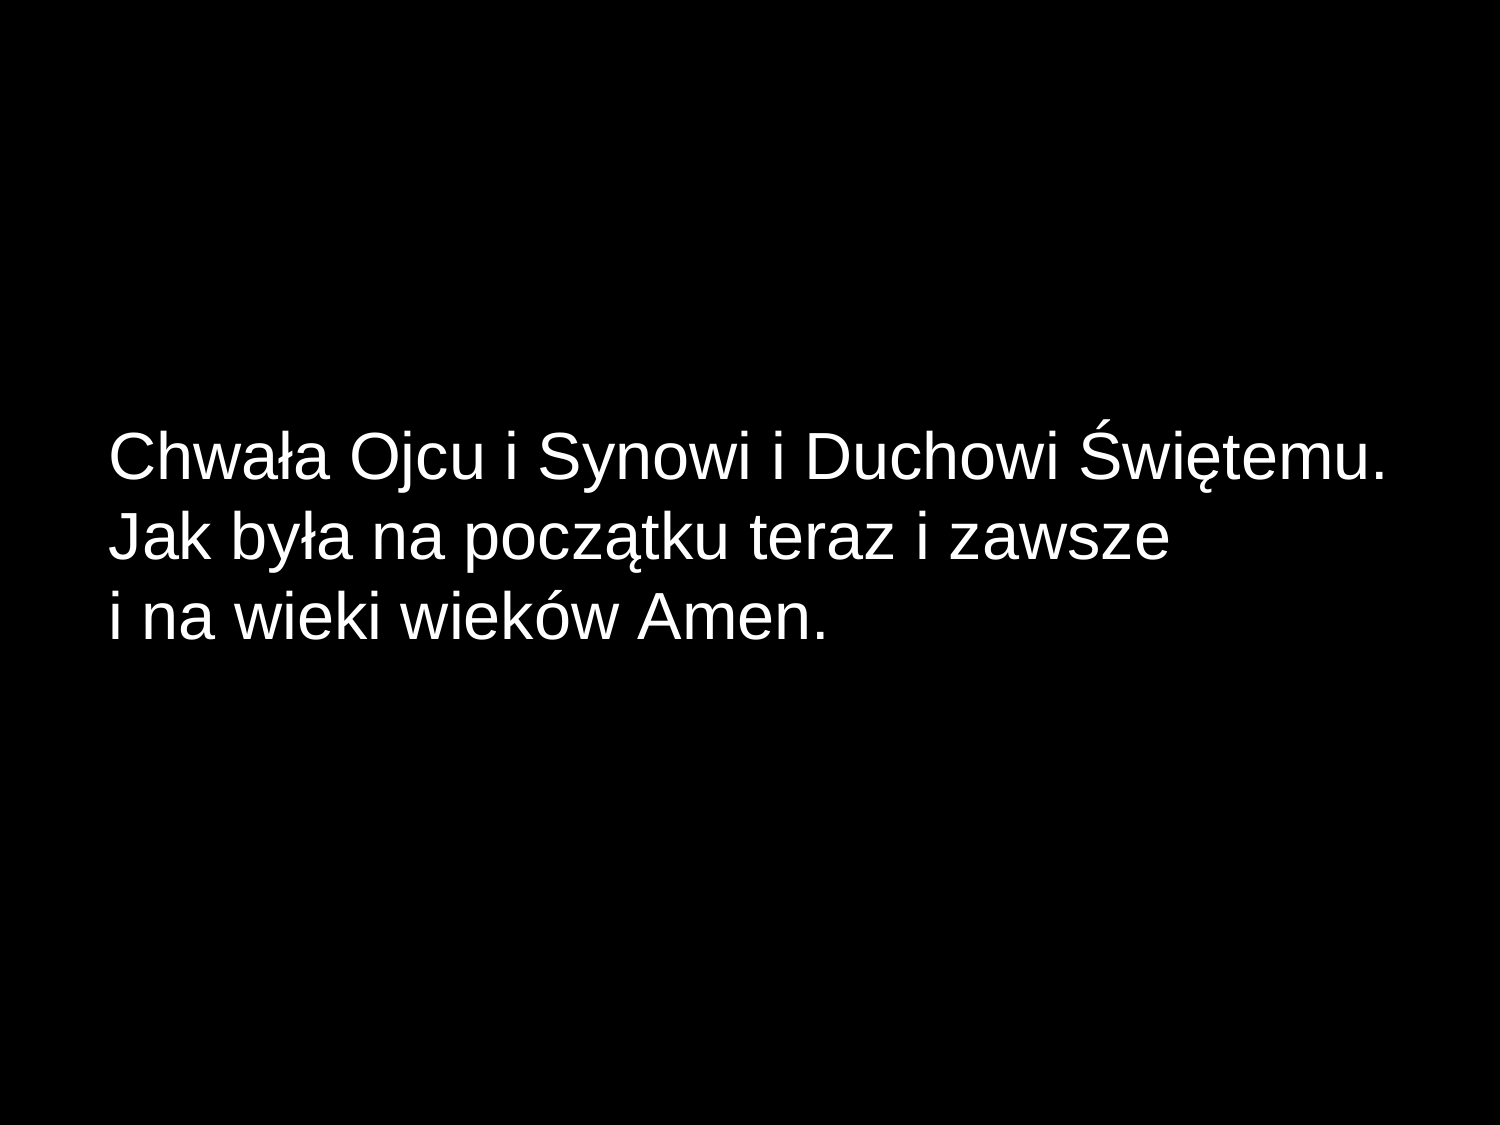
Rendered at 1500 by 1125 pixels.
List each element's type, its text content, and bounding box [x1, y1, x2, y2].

text_box Chwała Ojcu i Synowi i Duchowi Świętemu. Jak była na początku teraz i zawsze i na wieki wieków Amen. [93, 405, 1465, 661]
